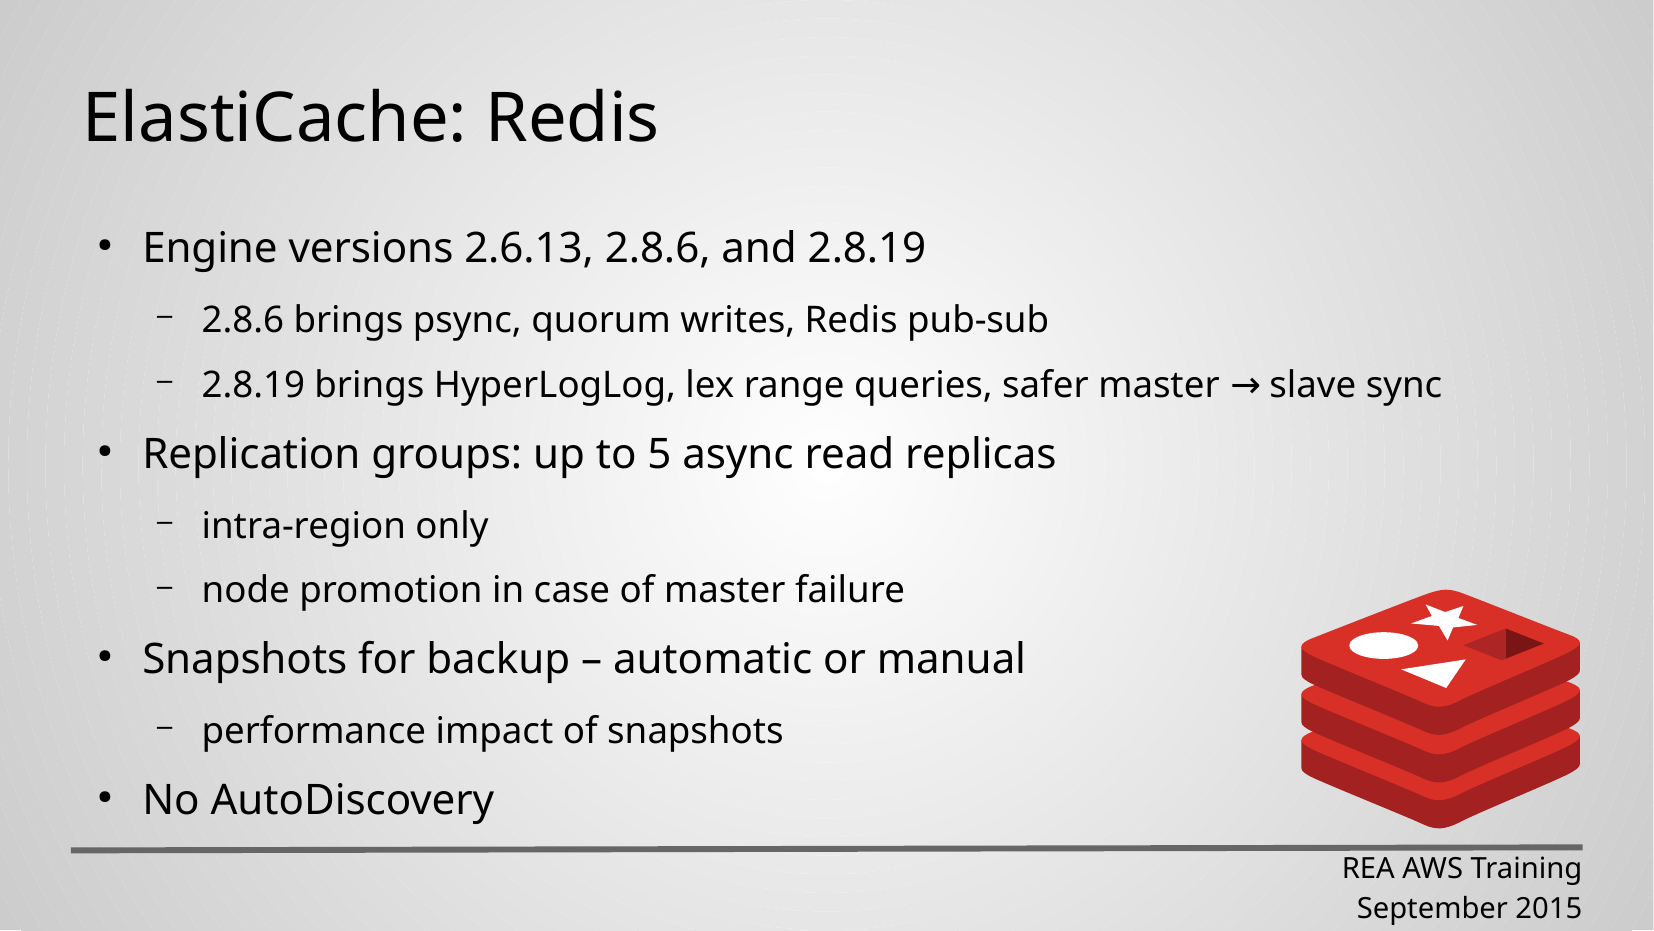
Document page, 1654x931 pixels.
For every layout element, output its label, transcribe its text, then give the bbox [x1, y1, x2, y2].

title ElastiCache: Redis [82, 37, 1571, 193]
picture [1299, 566, 1583, 851]
list Engine versions 2.6.13, 2.8.6, and 2.8.19 2.8.6 brings psync, quorum writes, Redis pub-sub 2.8.19 brings HyperLogLog, lex range queries, safer master → slave sync Replication groups: up to 5 async read replicas intra-region only node promotion in case of master failure Snapshots for backup – automatic or manual performance impact of snapshots No AutoDiscovery [82, 217, 1571, 827]
